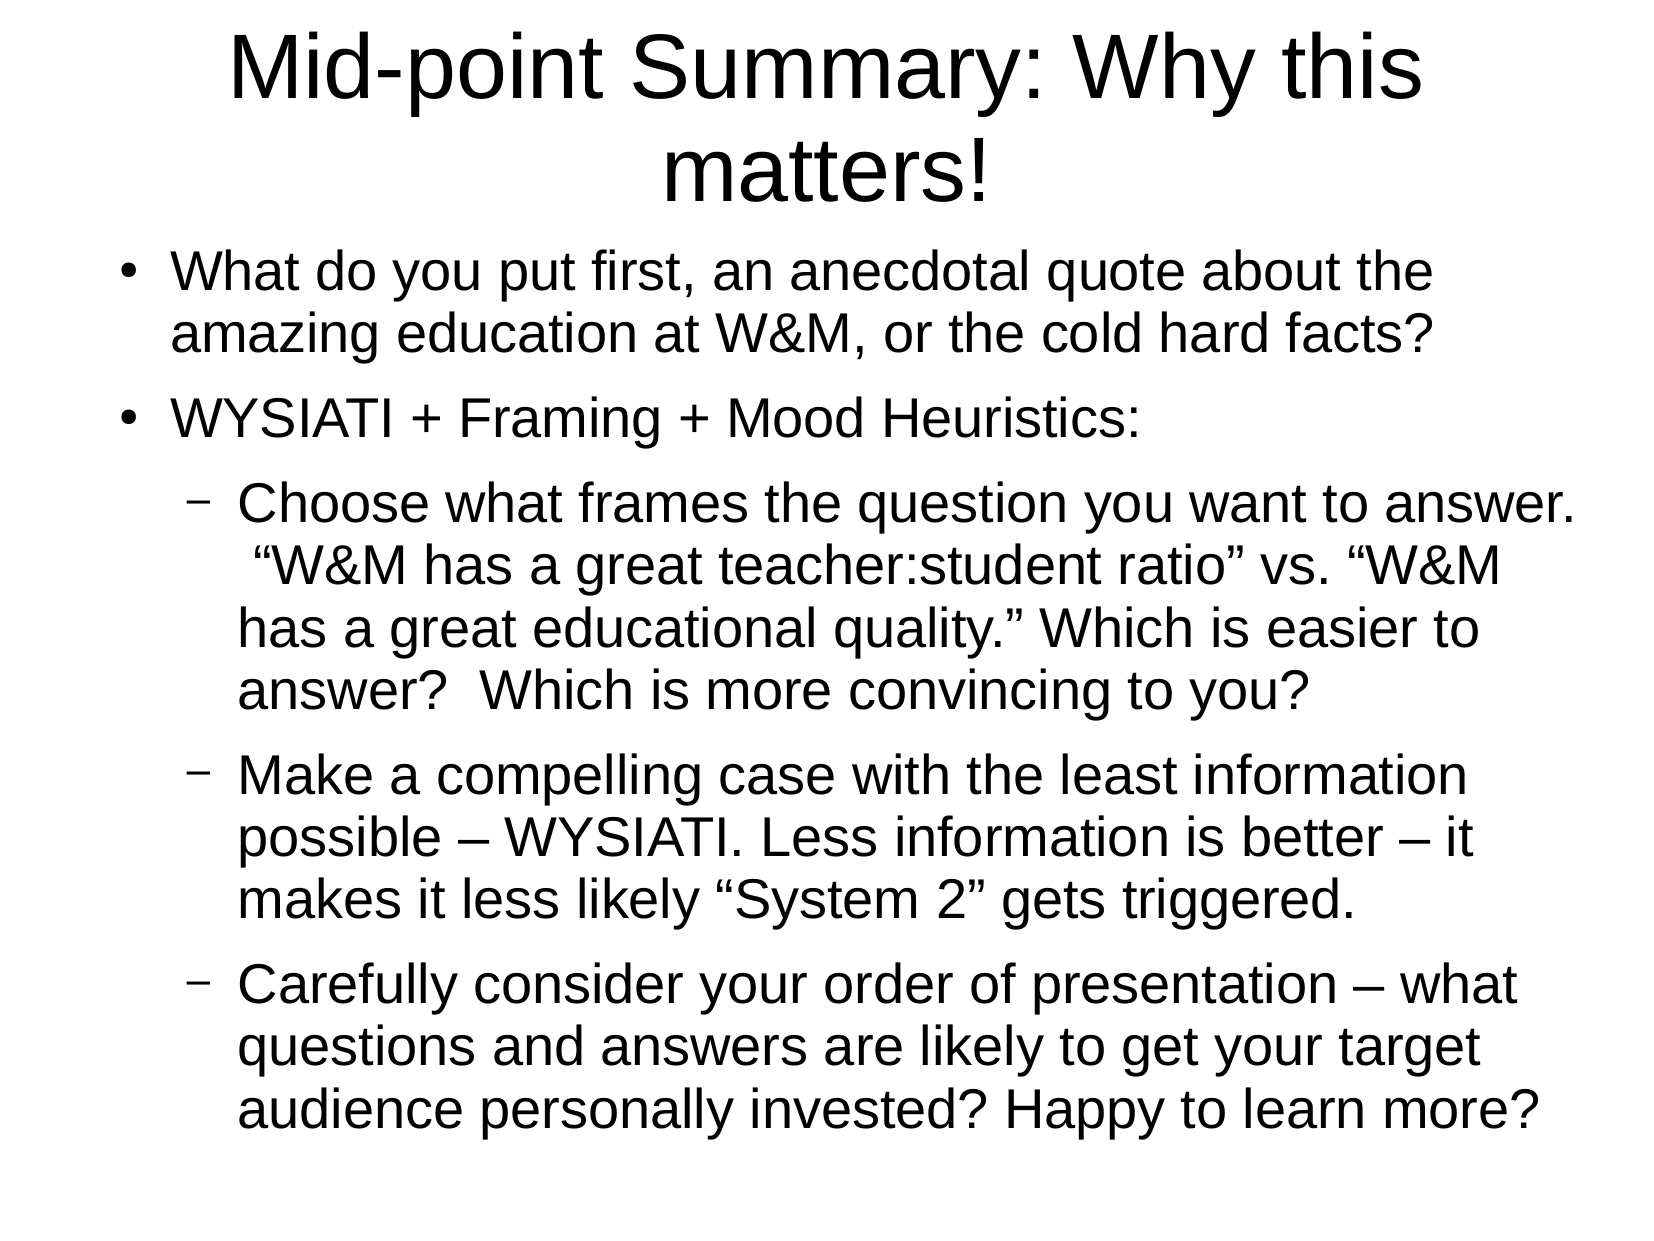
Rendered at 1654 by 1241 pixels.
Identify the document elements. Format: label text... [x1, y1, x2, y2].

list What do you put first, an anecdotal quote about the amazing education at W&M, or the cold hard facts? WYSIATI + Framing + Mood Heuristics: Choose what frames the question you want to answer. “W&M has a great teacher:student ratio” vs. “W&M has a great educational quality.” Which is easier to answer? Which is more convincing to you? Make a compelling case with the least information possible – WYSIATI. Less information is better – it makes it less likely “System 2” gets triggered. Carefully consider your order of presentation – what questions and answers are likely to get your target audience personally invested? Happy to learn more? [101, 240, 1591, 1156]
title Mid-point Summary: Why this matters! [82, 15, 1571, 223]
